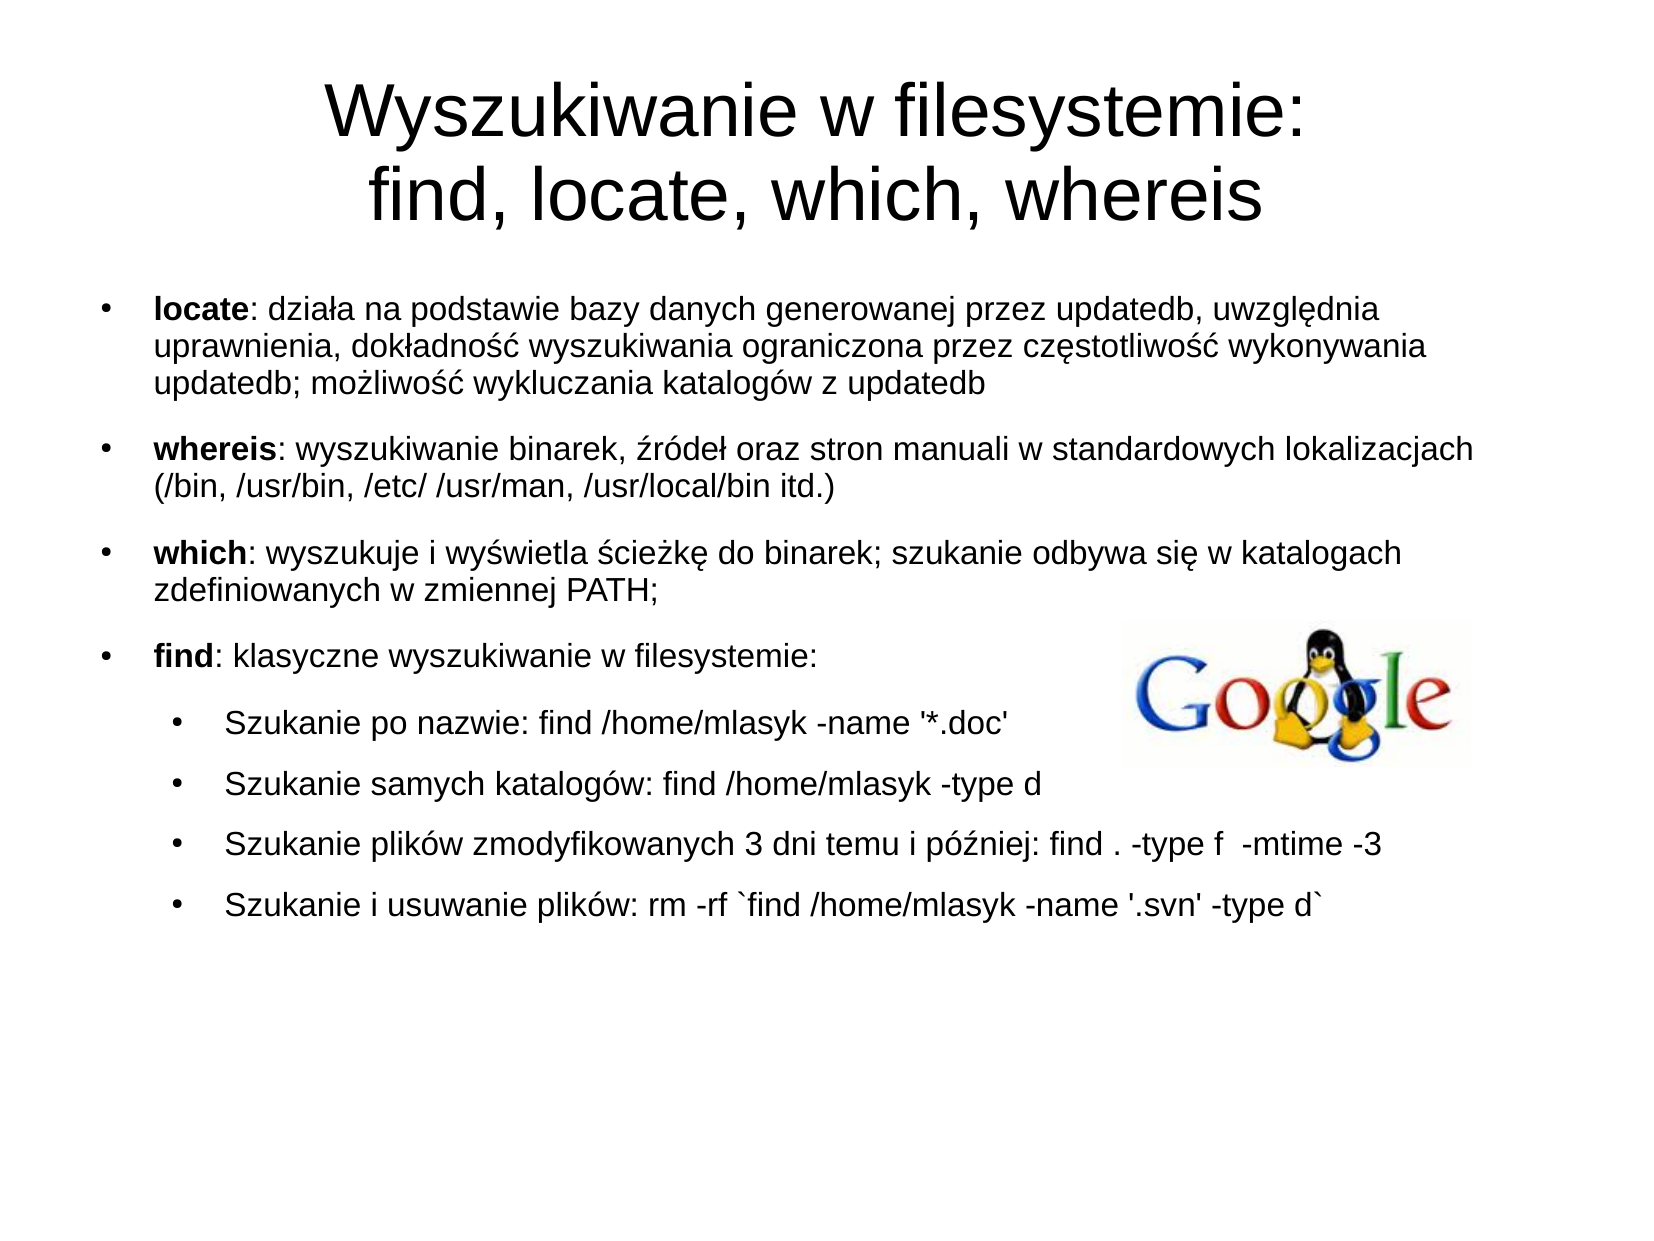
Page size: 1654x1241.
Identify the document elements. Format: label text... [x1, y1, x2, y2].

list locate: działa na podstawie bazy danych generowanej przez updatedb, uwzględnia uprawnienia, dokładność wyszukiwania ograniczona przez częstotliwość wykonywania updatedb; możliwość wykluczania katalogów z updatedb whereis: wyszukiwanie binarek, źródeł oraz stron manuali w standardowych lokalizacjach (/bin, /usr/bin, /etc/ /usr/man, /usr/local/bin itd.) which: wyszukuje i wyświetla ścieżkę do binarek; szukanie odbywa się w katalogach zdefiniowanych w zmiennej PATH; find: klasyczne wyszukiwanie w filesystemie: Szukanie po nazwie: find /home/mlasyk -name '*.doc' Szukanie samych katalogów: find /home/mlasyk -type d Szukanie plików zmodyfikowanych 3 dni temu i później: find . -type f -mtime -3 Szukanie i usuwanie plików: rm -rf `find /home/mlasyk -name '.svn' -type d` [82, 290, 1571, 1094]
title Wyszukiwanie w filesystemie: find, locate, which, whereis [82, 56, 1571, 250]
picture [1122, 620, 1471, 767]
